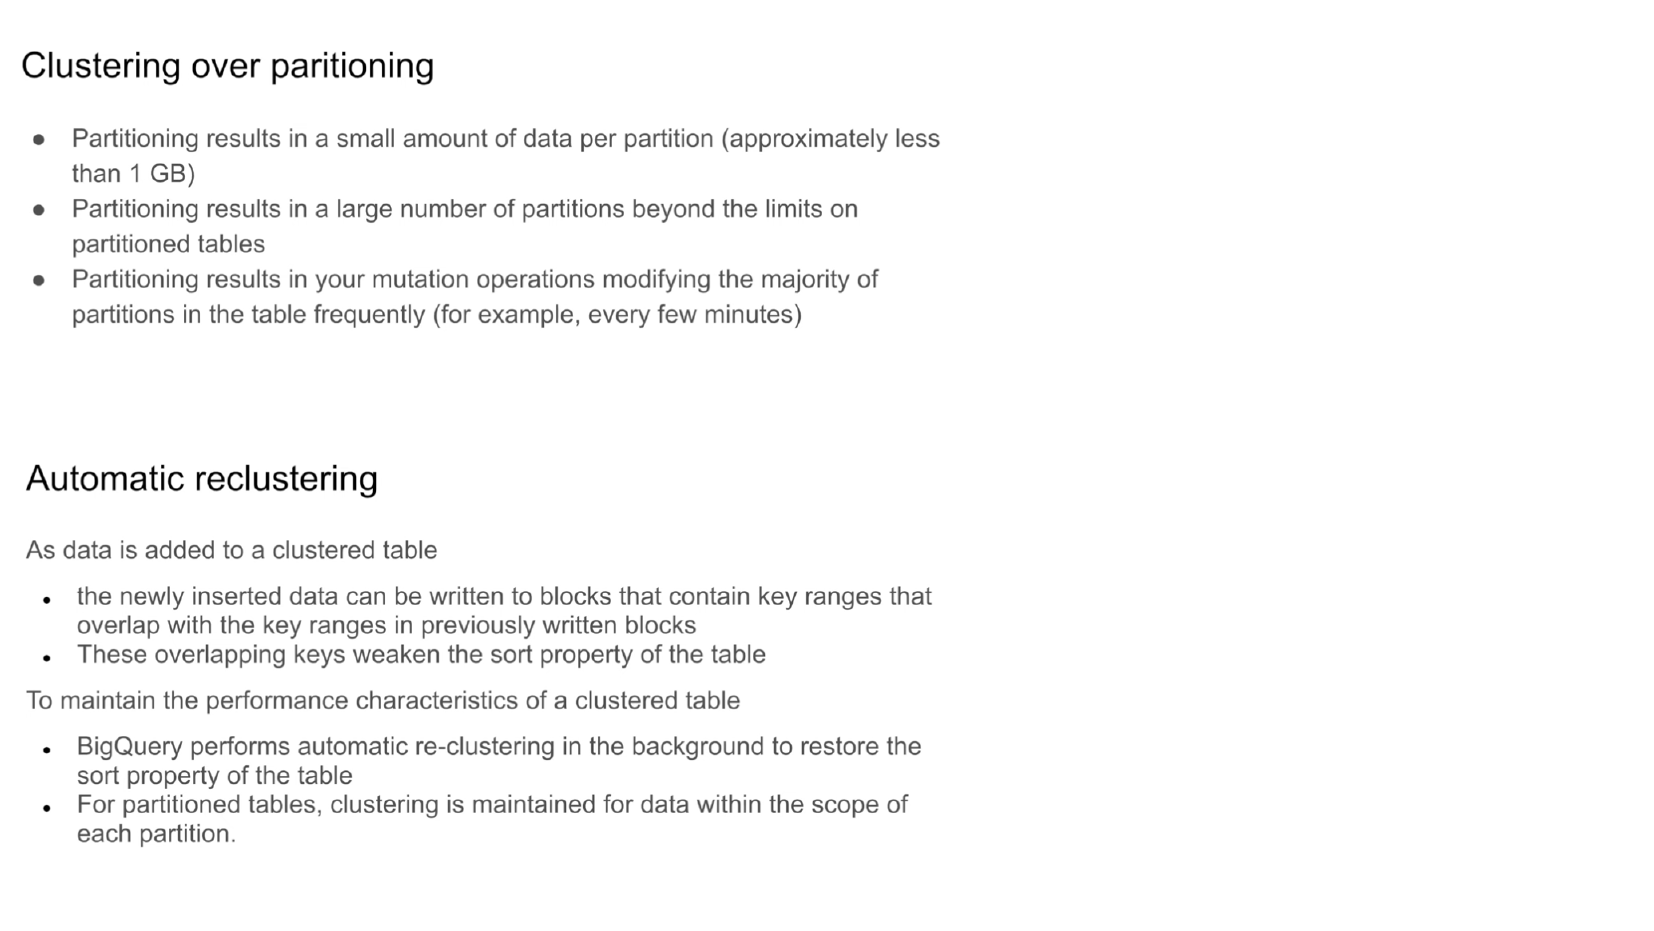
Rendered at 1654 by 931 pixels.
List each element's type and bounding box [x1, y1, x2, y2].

picture [2, 36, 976, 376]
picture [7, 449, 944, 848]
